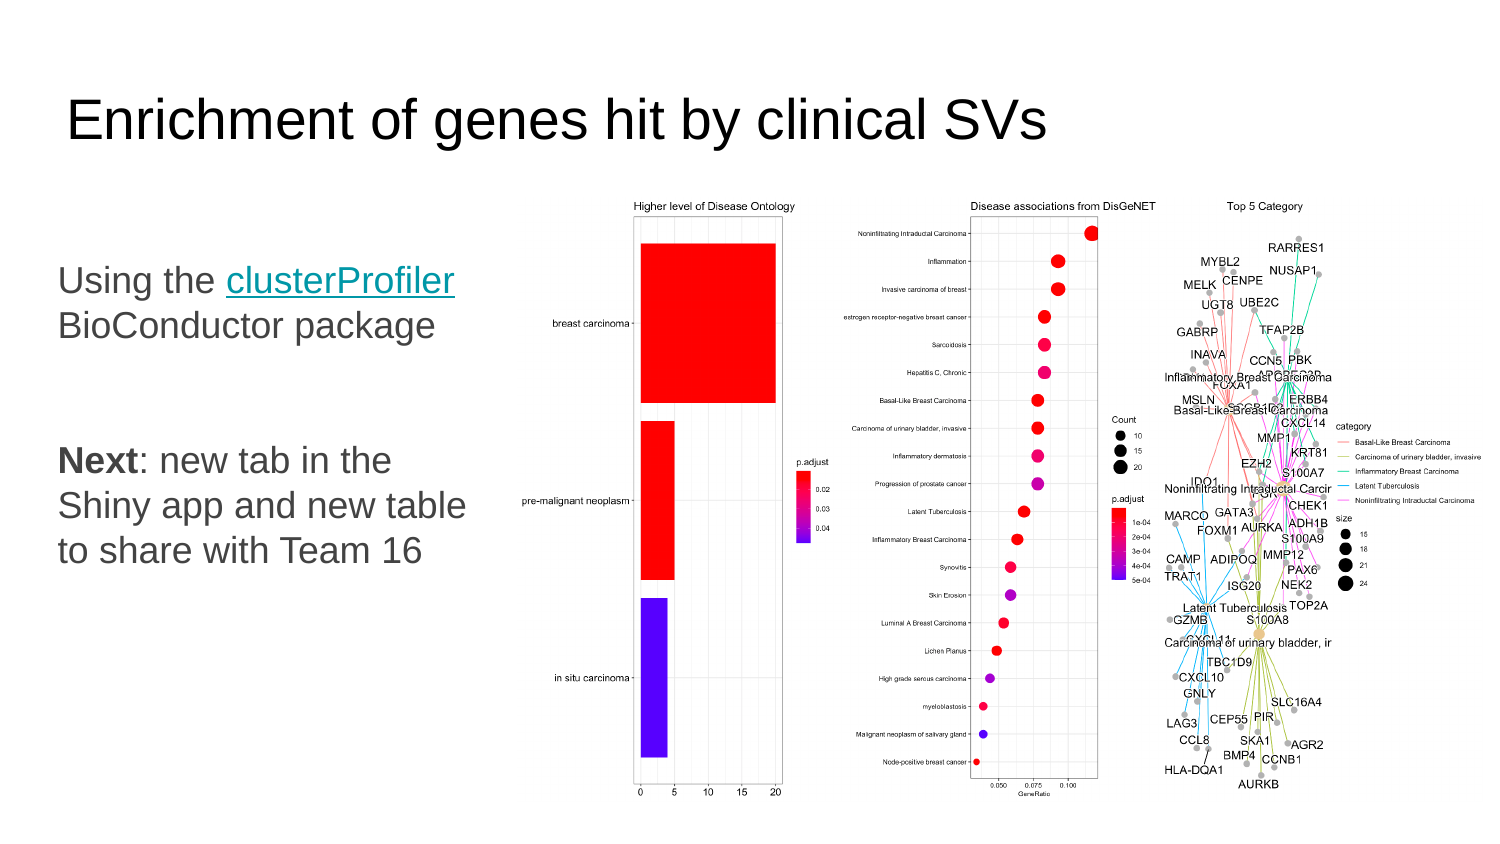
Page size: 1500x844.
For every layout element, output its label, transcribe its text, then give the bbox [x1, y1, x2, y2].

text_box Using the clusterProfiler BioConductor package Next: new tab in the Shiny app and new table to share with Team 16 [42, 241, 485, 587]
picture [517, 197, 1483, 802]
title Enrichment of genes hit by clinical SVs [51, 72, 1449, 167]
